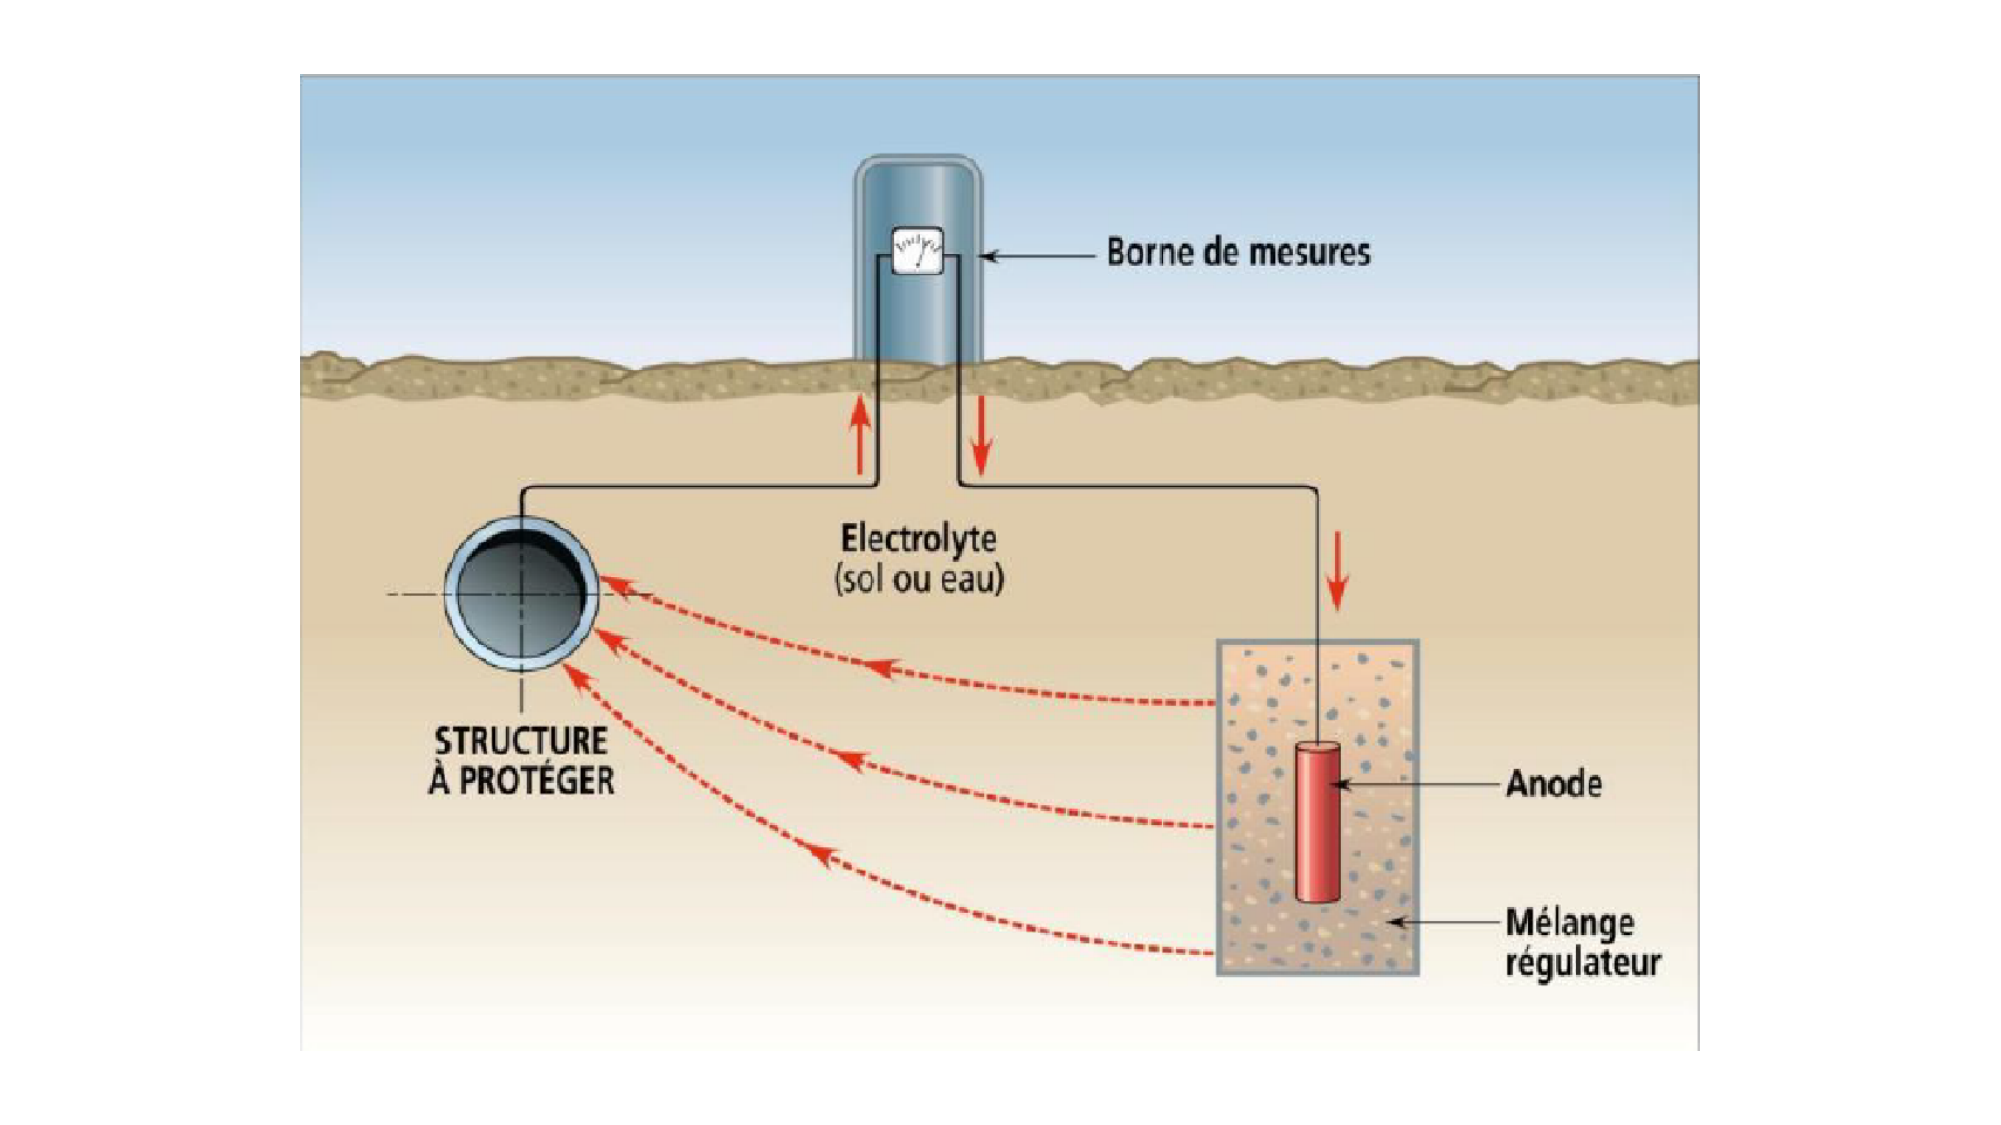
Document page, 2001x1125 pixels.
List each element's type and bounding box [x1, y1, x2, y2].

picture [300, 74, 1700, 1051]
